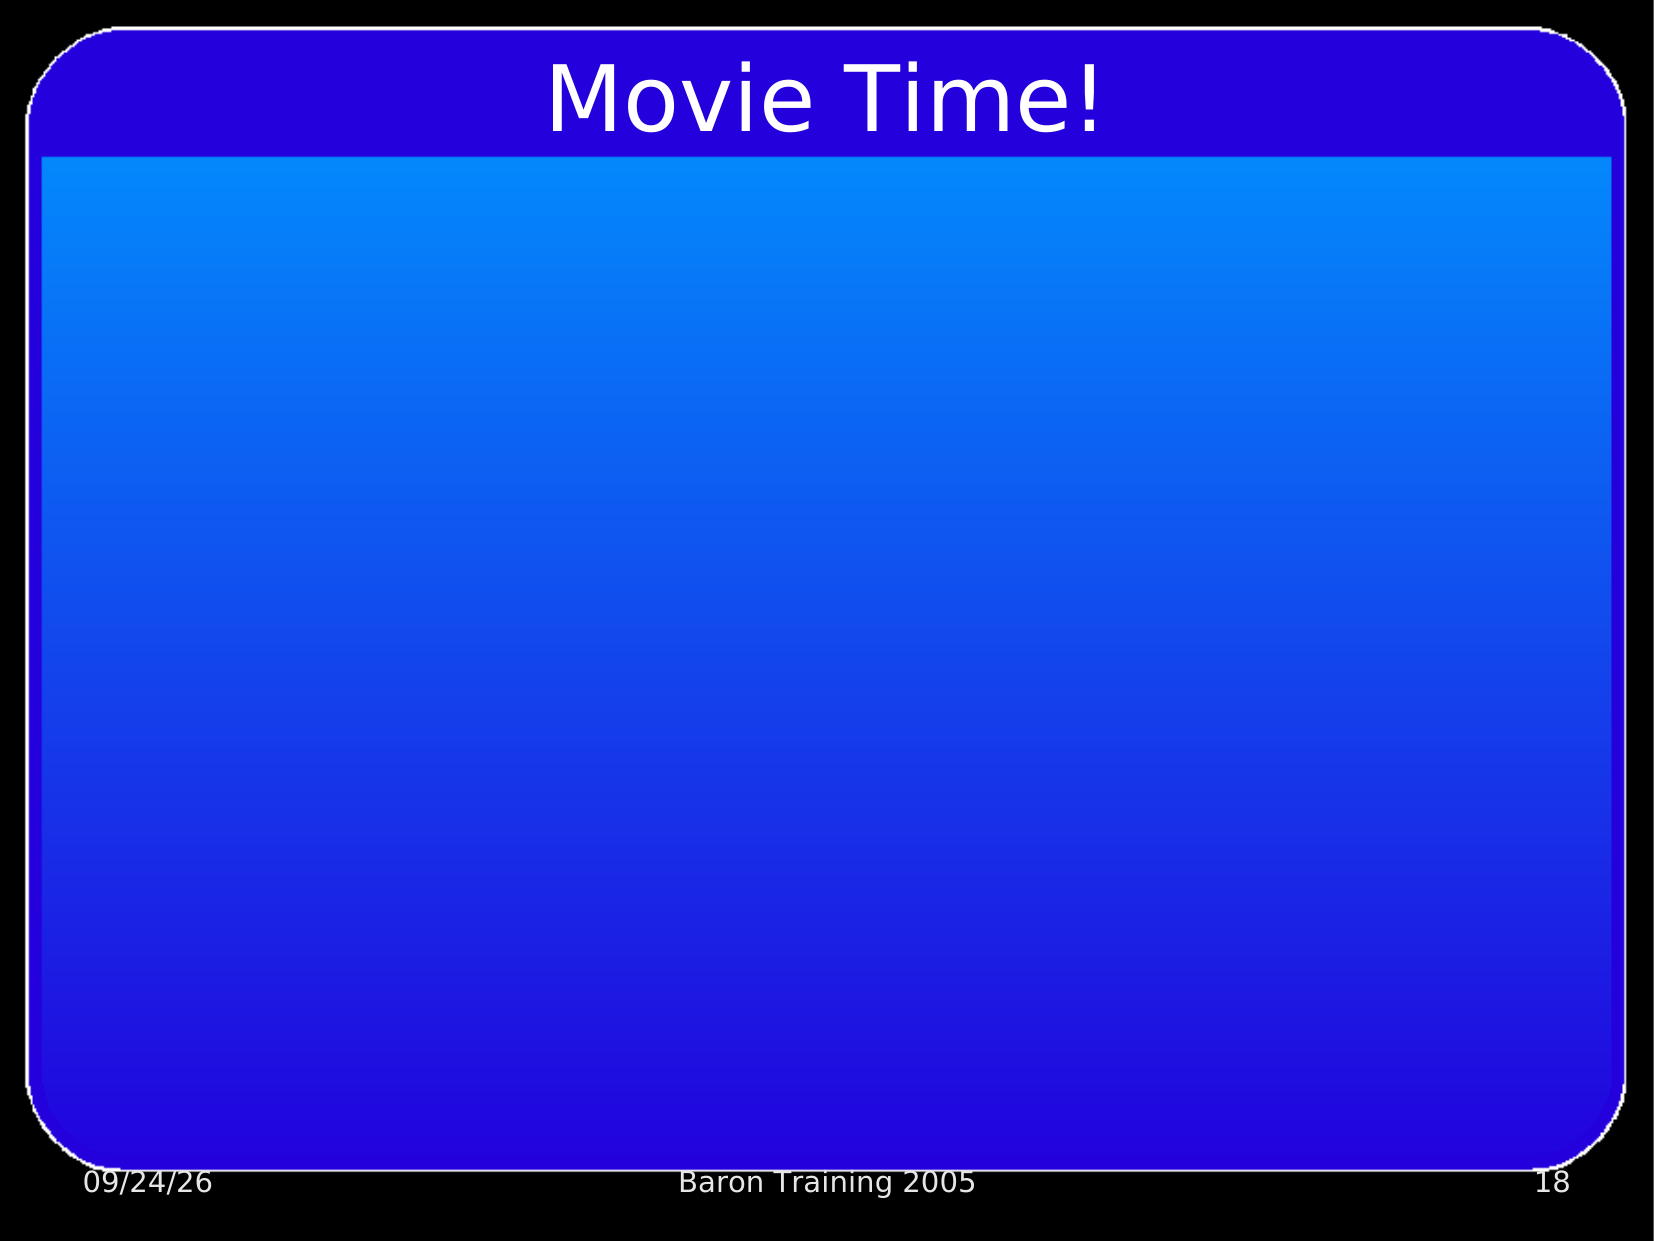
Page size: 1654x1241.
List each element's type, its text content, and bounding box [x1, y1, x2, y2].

picture [0, 0, 1654, 1241]
title Movie Time! [82, 46, 1571, 154]
